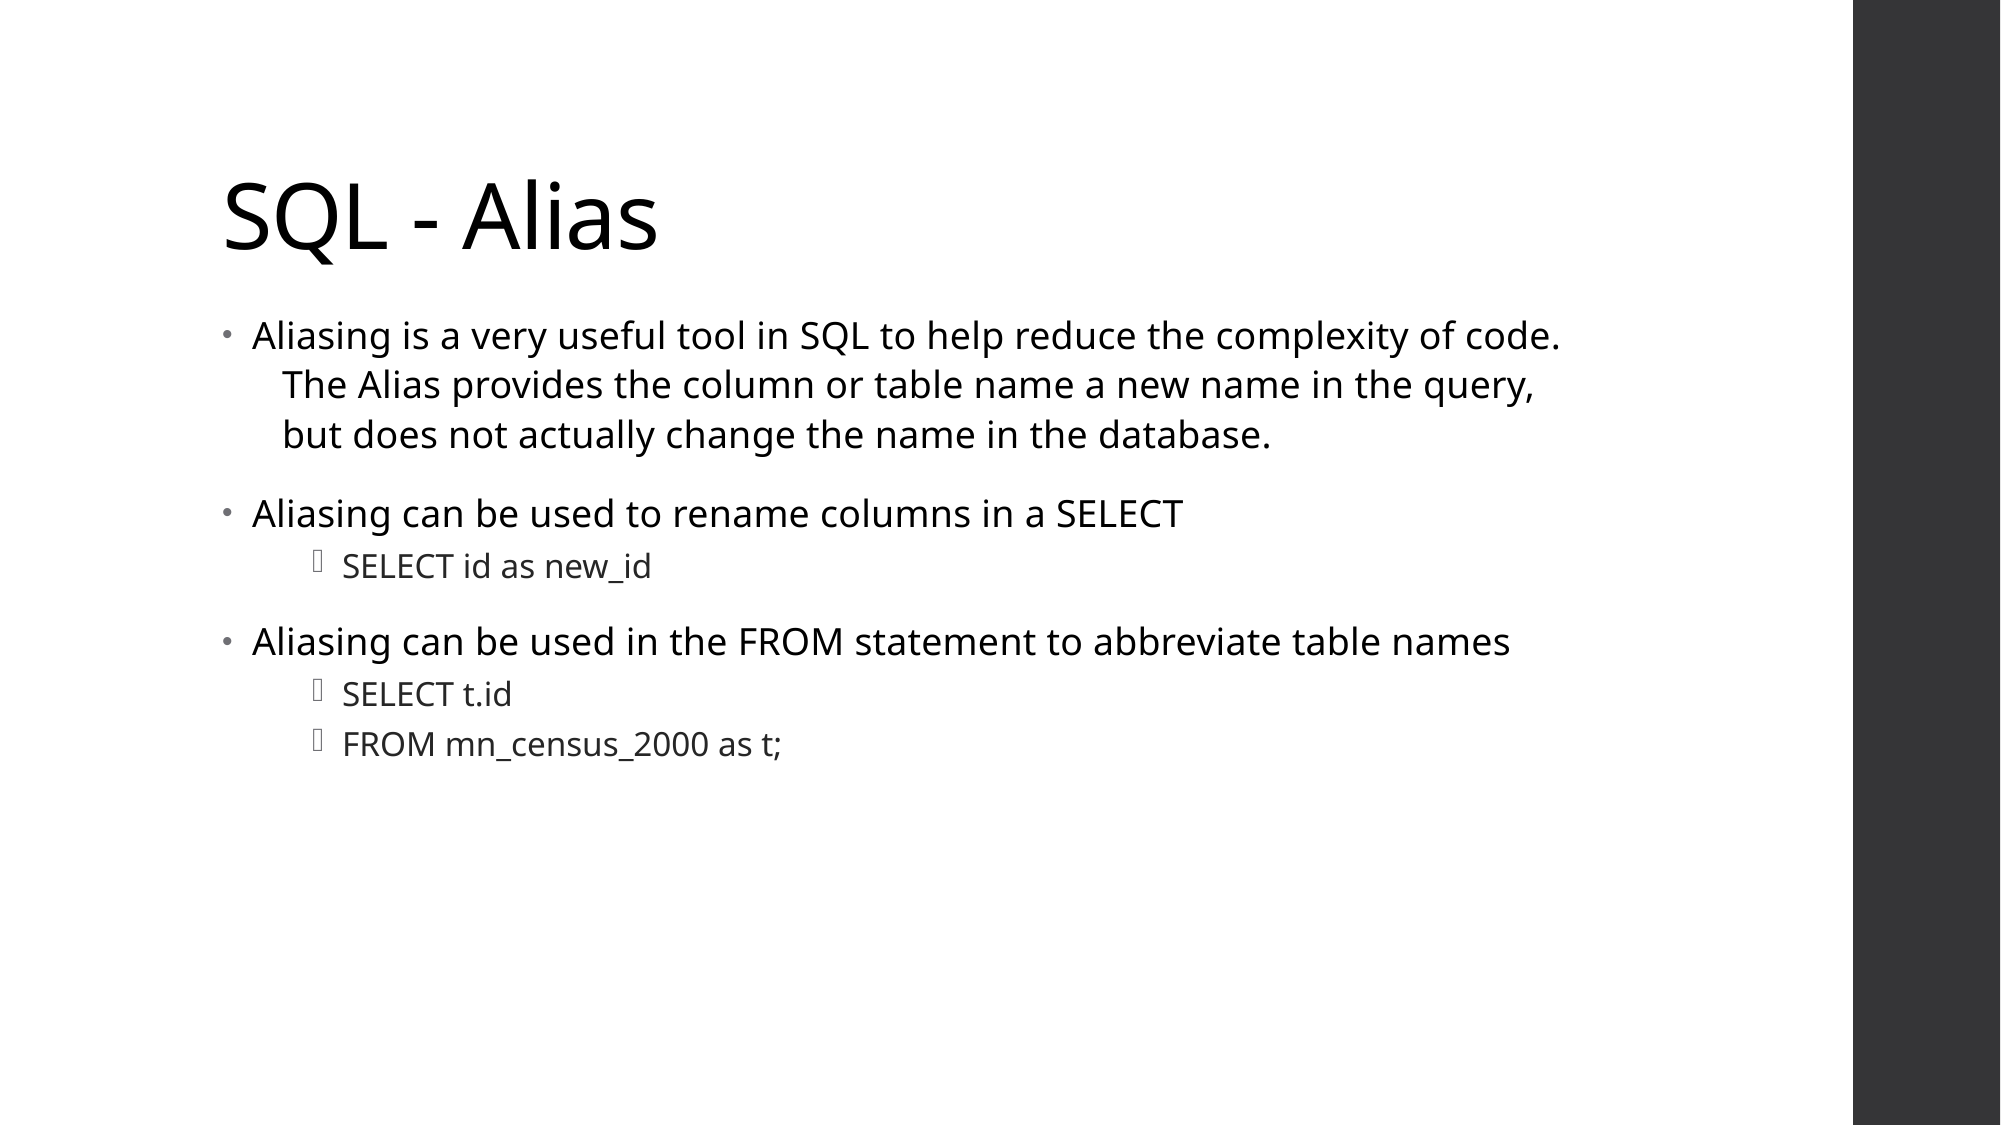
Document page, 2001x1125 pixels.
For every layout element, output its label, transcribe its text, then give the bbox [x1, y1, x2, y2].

title SQL - Alias [206, 60, 1797, 278]
list Aliasing is a very useful tool in SQL to help reduce the complexity of code. The Alias provides the column or table name a new name in the query, but does not actually change the name in the database. Aliasing can be used to rename columns in a SELECT SELECT id as new_id Aliasing can be used in the FROM statement to abbreviate table names SELECT t.id FROM mn_census_2000 as t; [206, 299, 1617, 1014]
